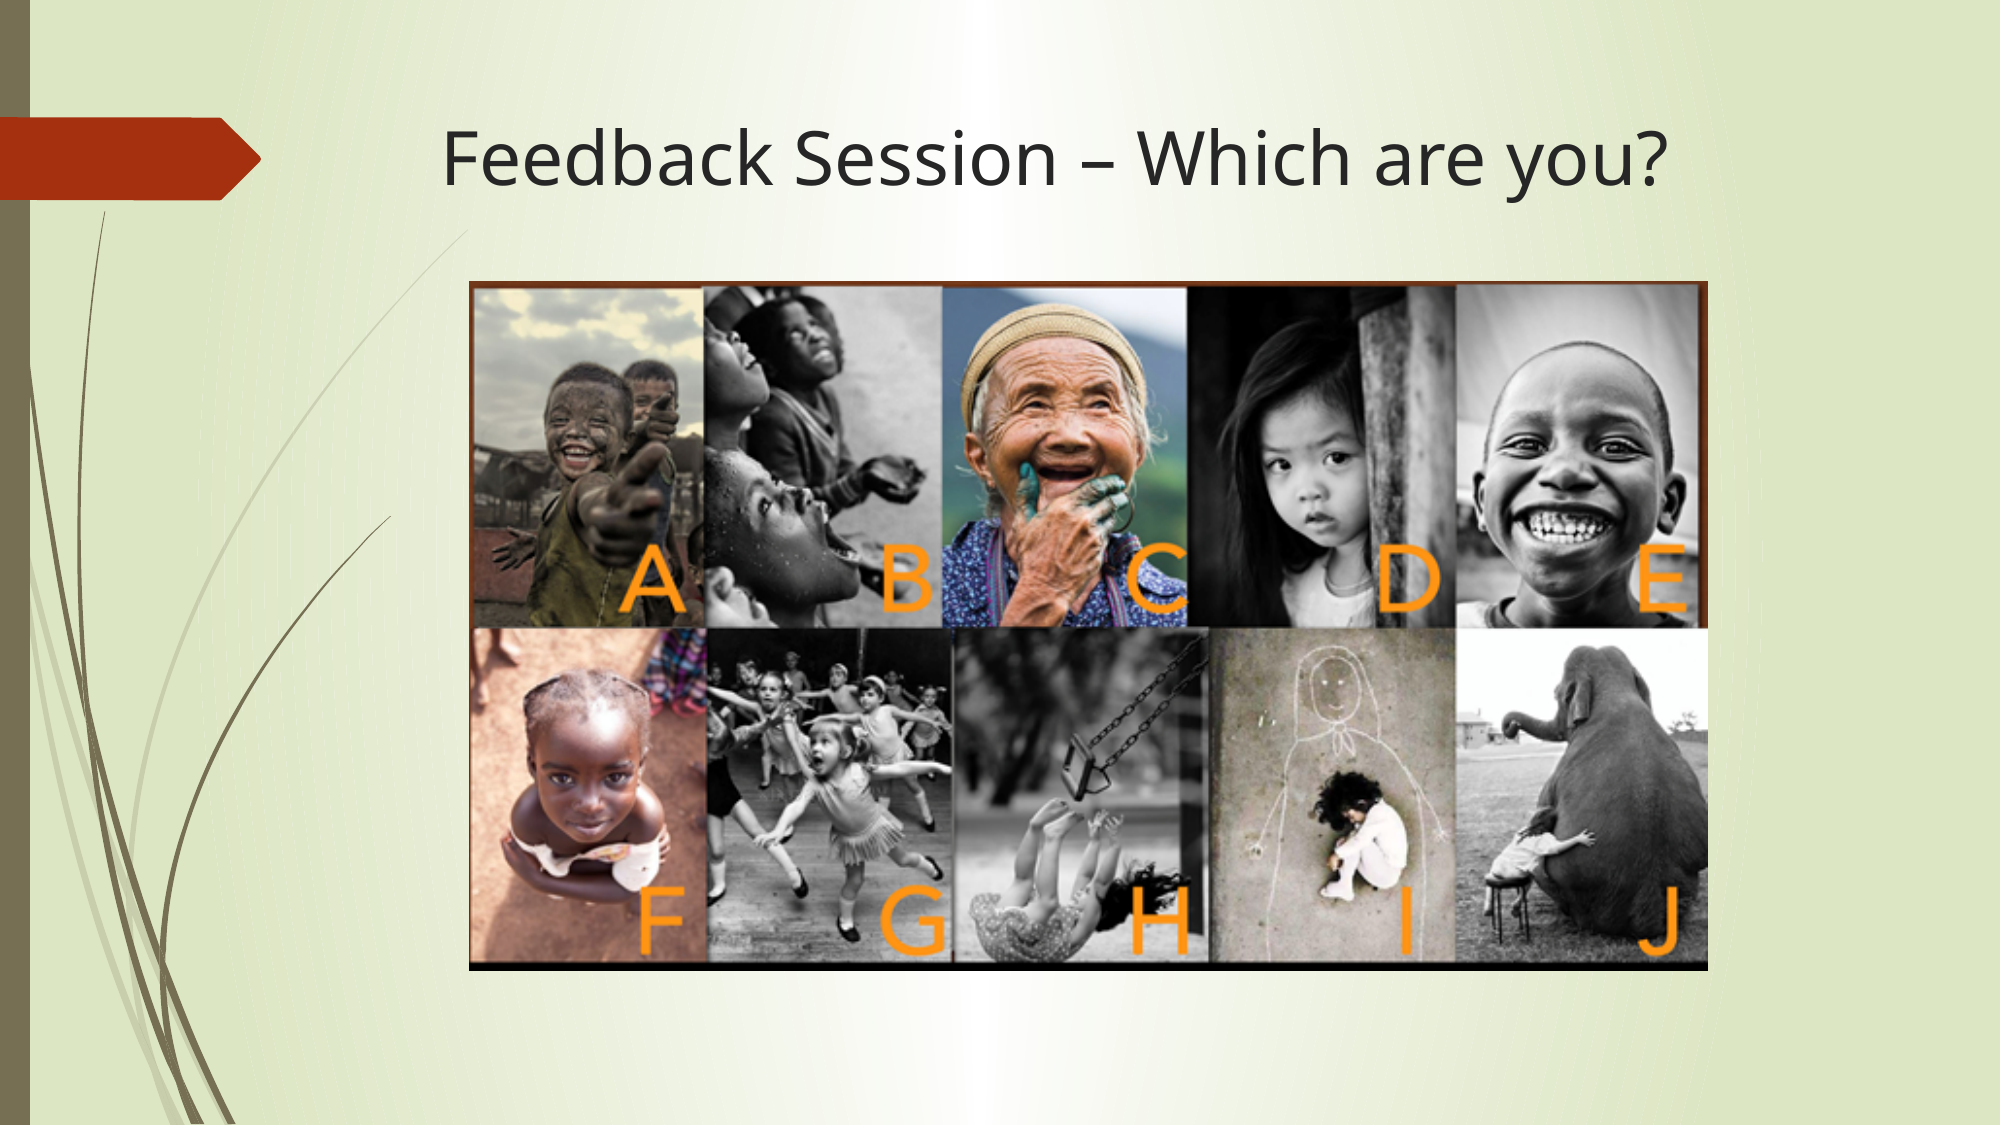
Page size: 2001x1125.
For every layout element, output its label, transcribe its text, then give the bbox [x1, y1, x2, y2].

picture [469, 281, 1708, 971]
title Feedback Session – Which are you? [425, 102, 1888, 313]
